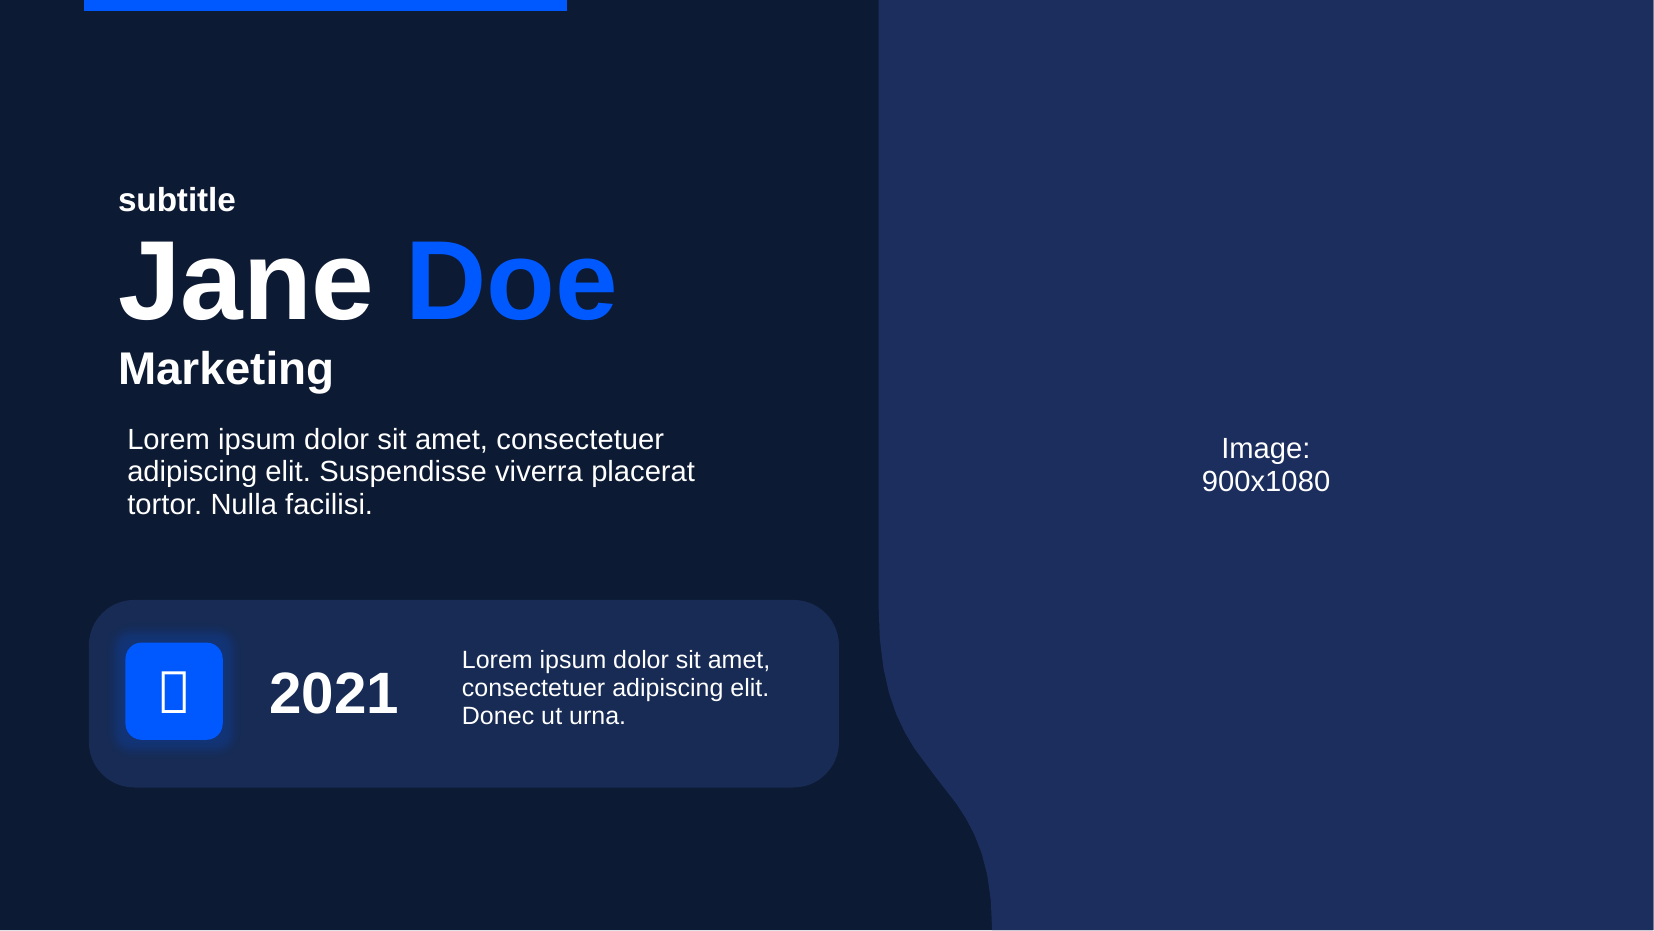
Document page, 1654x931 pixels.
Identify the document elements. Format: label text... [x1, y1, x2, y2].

text_box Image: 900x1080 [878, 0, 1654, 931]
text_box 2021 [233, 632, 409, 755]
text_box Lorem ipsum dolor sit amet, consectetuer adipiscing elit. Suspendisse viverra placerat tortor. Nulla facilisi. [91, 422, 758, 563]
title subtitle Jane Doe Marketing [118, 134, 811, 442]
text_box [88, 599, 839, 788]
text_box Lorem ipsum dolor sit amet, consectetuer adipiscing elit. Donec ut urna. [426, 625, 797, 751]
text_box  [125, 642, 223, 740]
